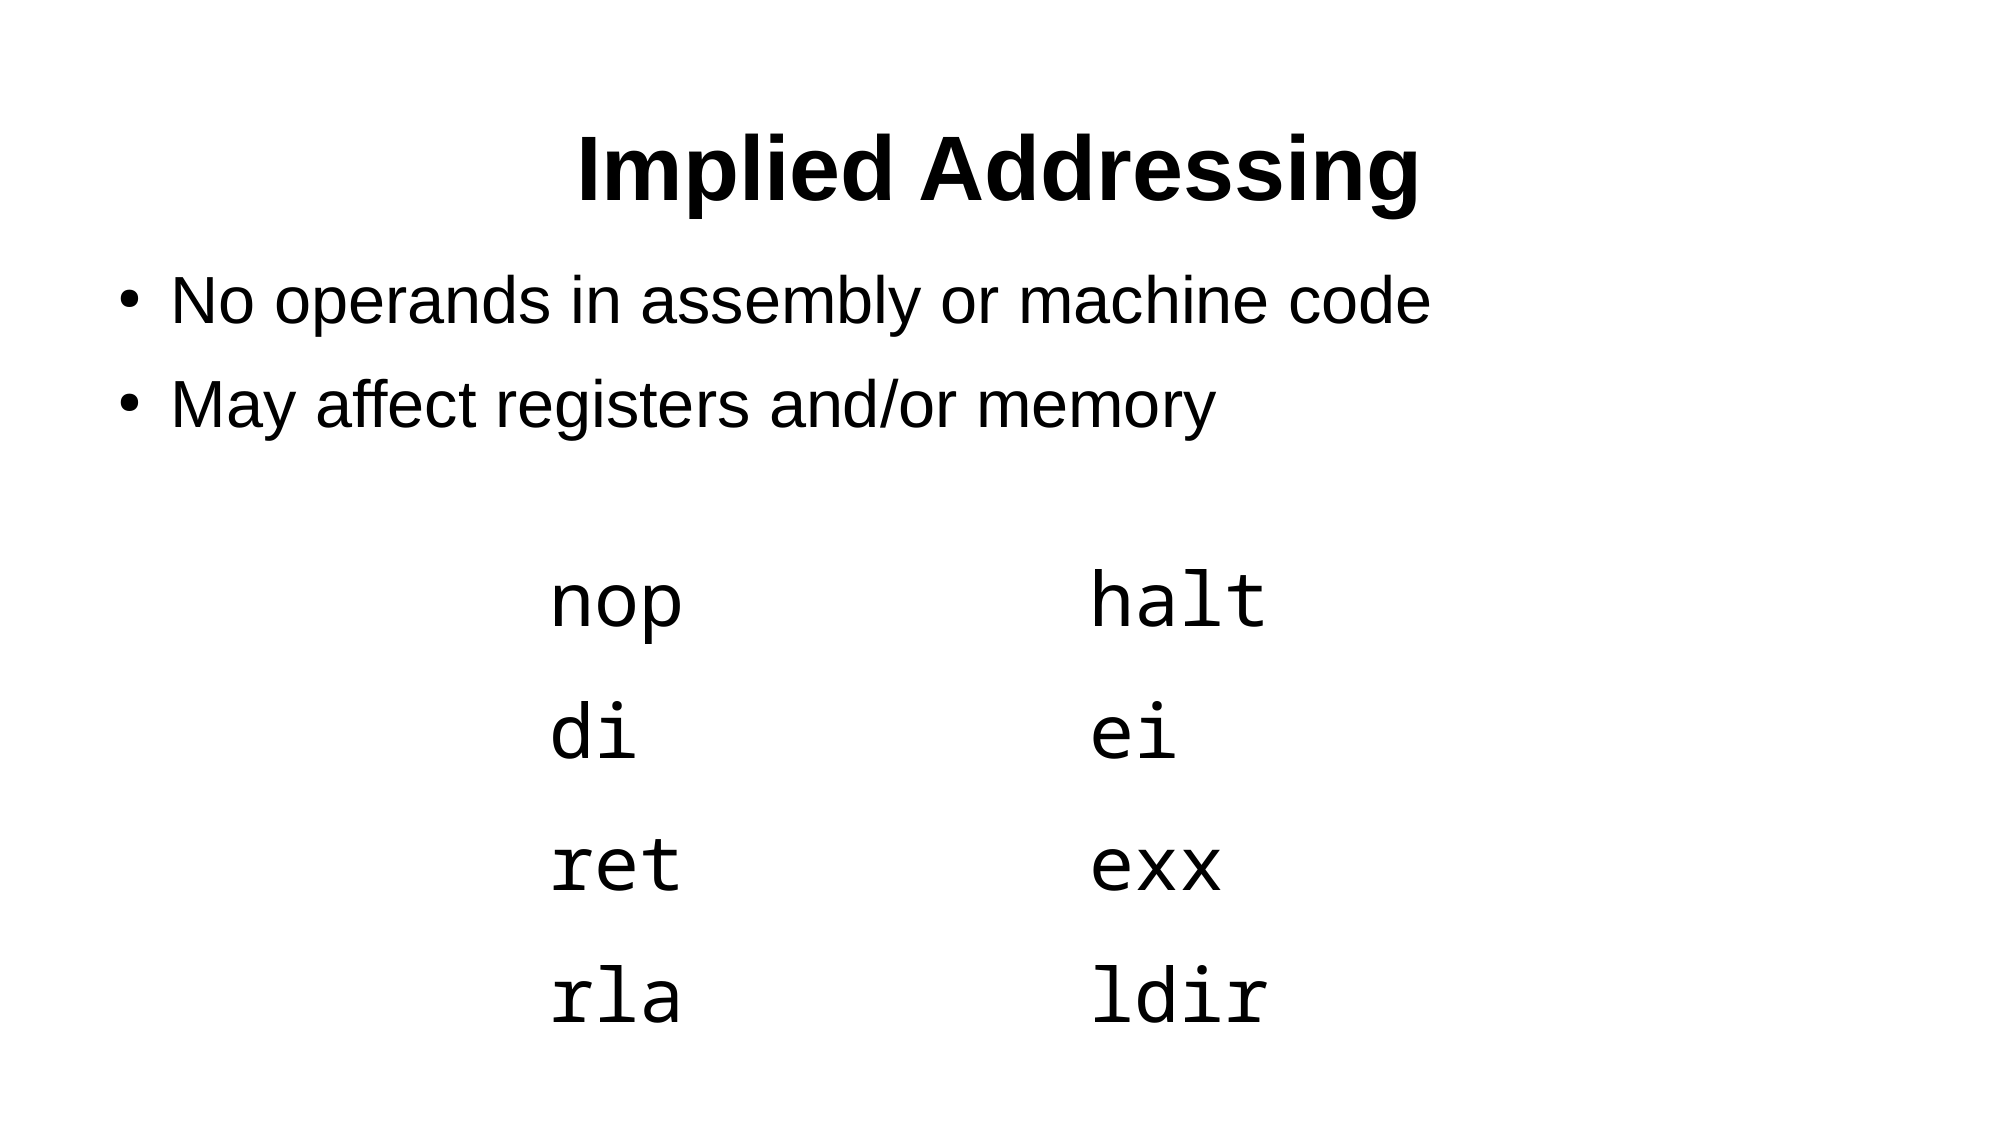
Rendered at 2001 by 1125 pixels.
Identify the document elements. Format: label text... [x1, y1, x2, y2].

list No operands in assembly or machine code May affect registers and/or memory nop halt di ei ret exx rla ldir [99, 263, 1900, 1111]
title Implied Addressing [137, 59, 1863, 263]
